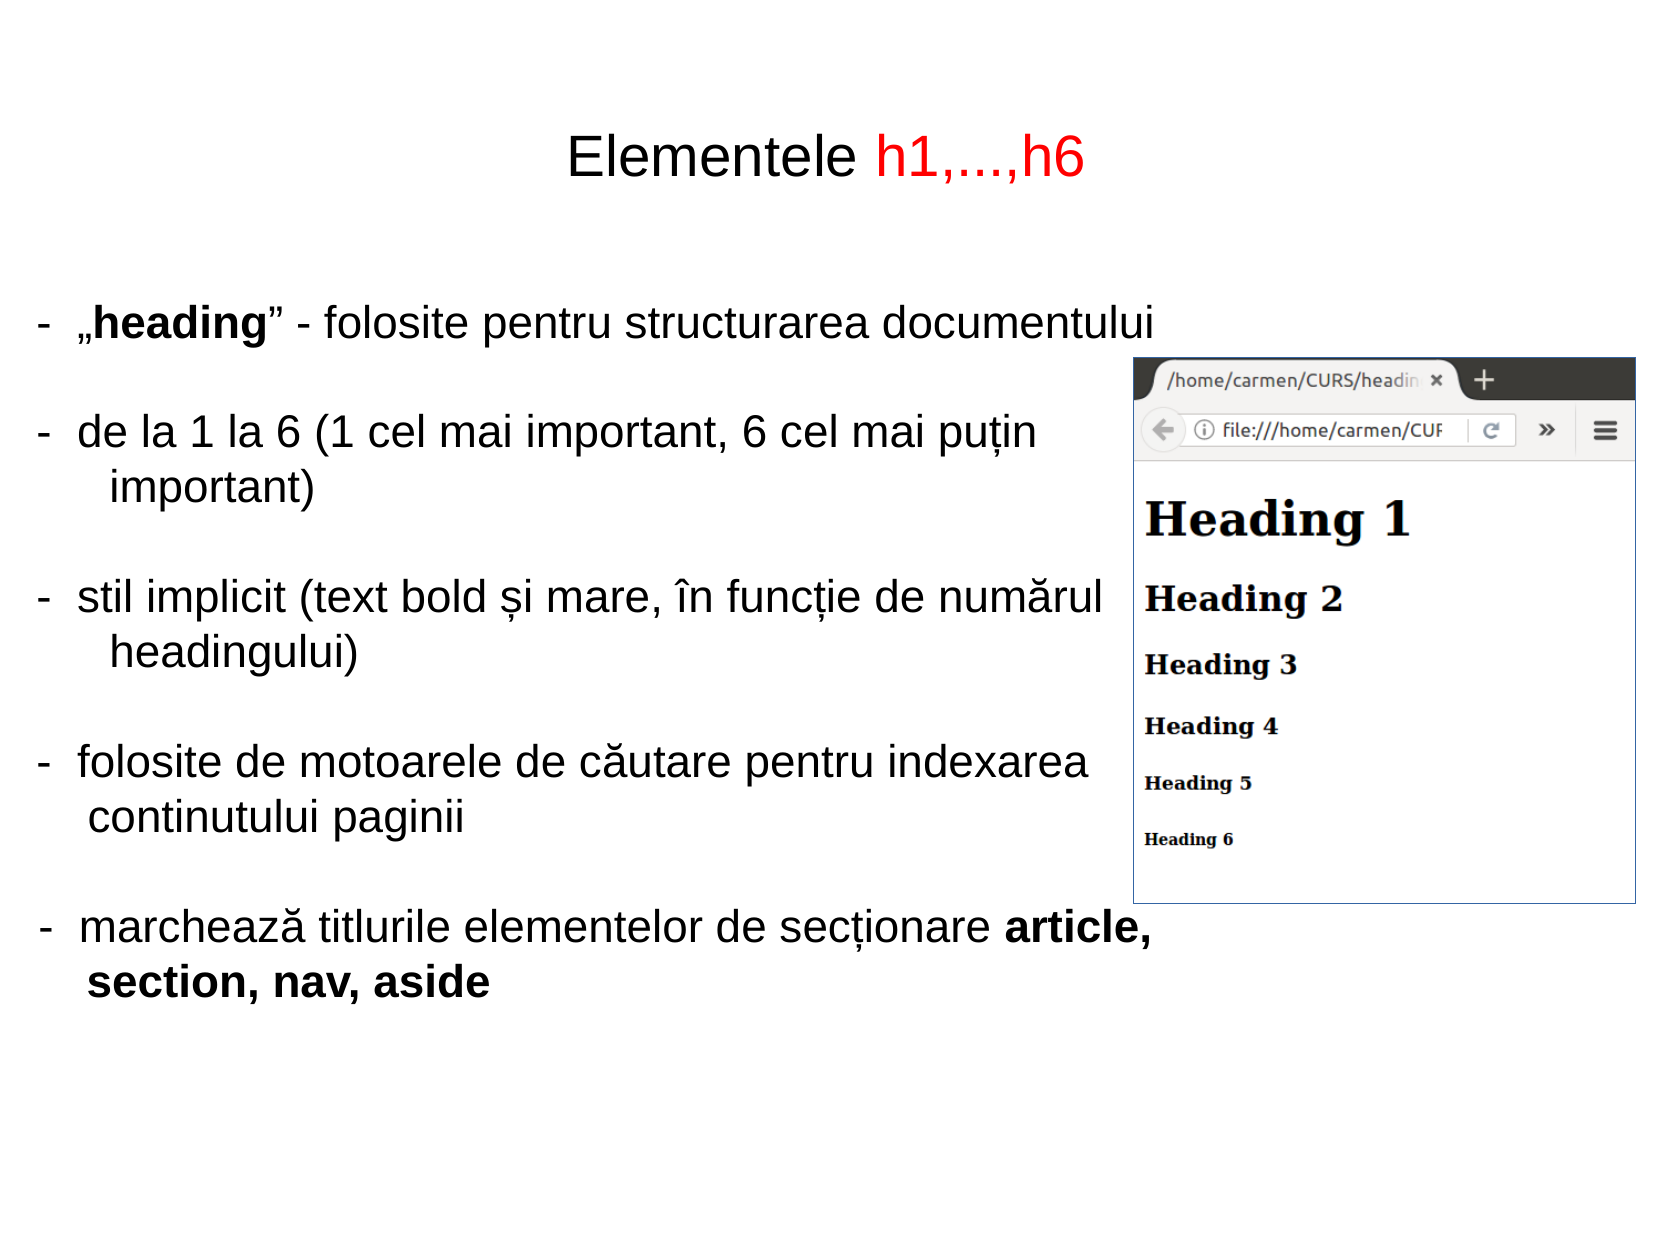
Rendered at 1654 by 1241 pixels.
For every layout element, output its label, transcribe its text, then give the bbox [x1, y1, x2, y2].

picture [1133, 357, 1636, 904]
text_box - „heading” - folosite pentru structurarea documentului - de la 1 la 6 (1 cel mai important, 6 cel mai puțin important) - stil implicit (text bold și mare, în funcție de numărul headingului) - folosite de motoarele de căutare pentru indexarea continutului paginii - marchează titlurile elementelor de secționare article, section, nav, aside [0, 292, 1205, 901]
text_box Elementele h1,...,h6 [82, 49, 1571, 257]
text_box - „heading” - folosite pentru structurarea documentului - de la 1 la 6 (1 cel mai important, 6 cel mai puțin important) - stil implicit (text bold și mare, în funcție de numărul headingului) - folosite de motoarele de căutare pentru indexarea continutului paginii - marchează titlurile elementelor de secționare article, section, nav, aside [0, 904, 1205, 1075]
